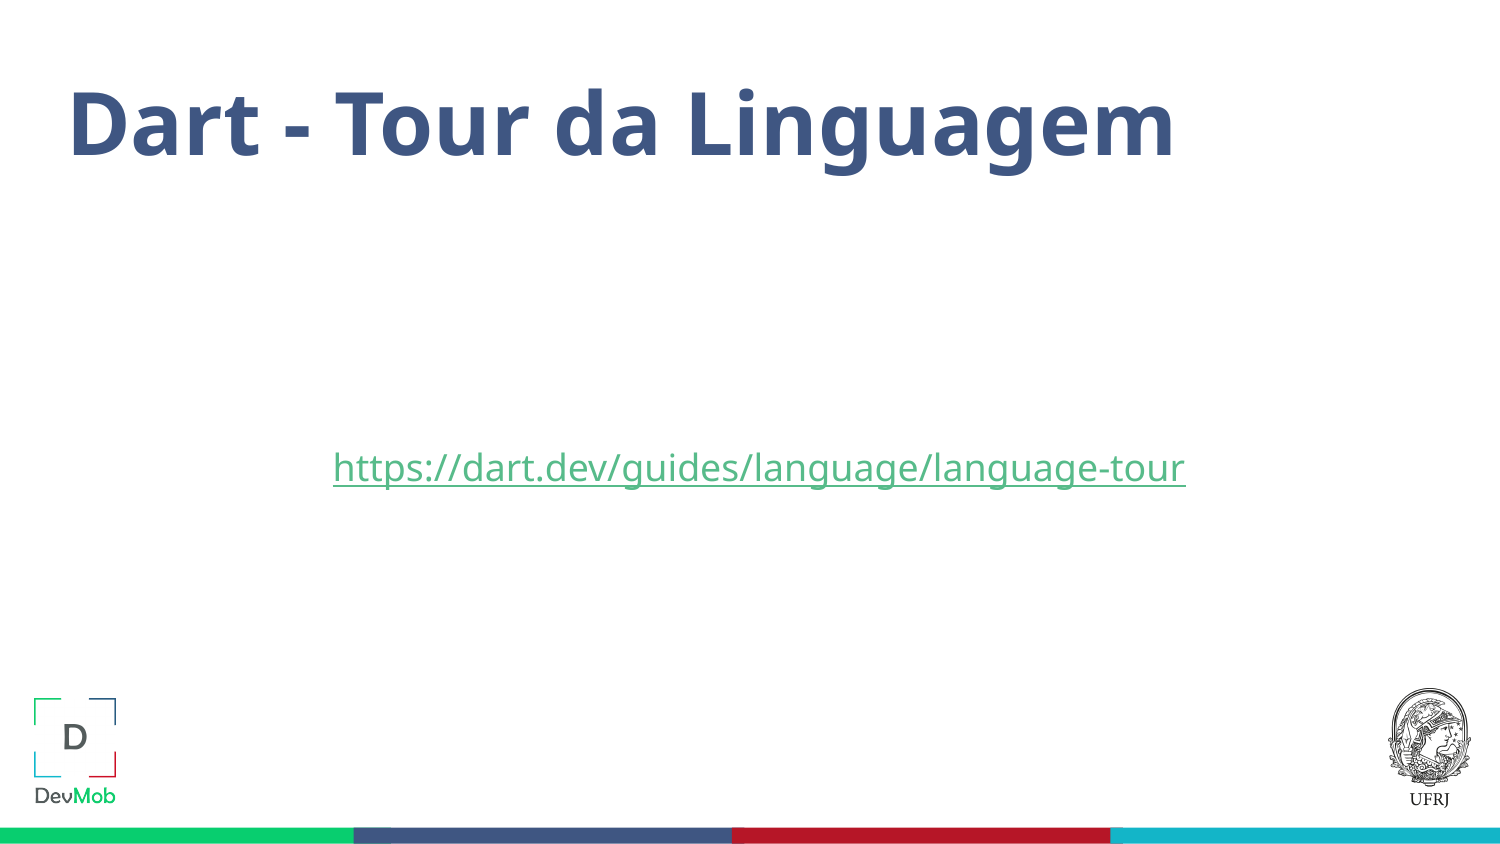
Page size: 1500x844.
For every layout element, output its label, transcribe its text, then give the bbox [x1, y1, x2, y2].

picture [34, 698, 116, 808]
list https://dart.dev/guides/language/language-tour [154, 188, 1364, 752]
picture [1388, 688, 1471, 808]
title Dart - Tour da Linguagem [51, 51, 1449, 189]
